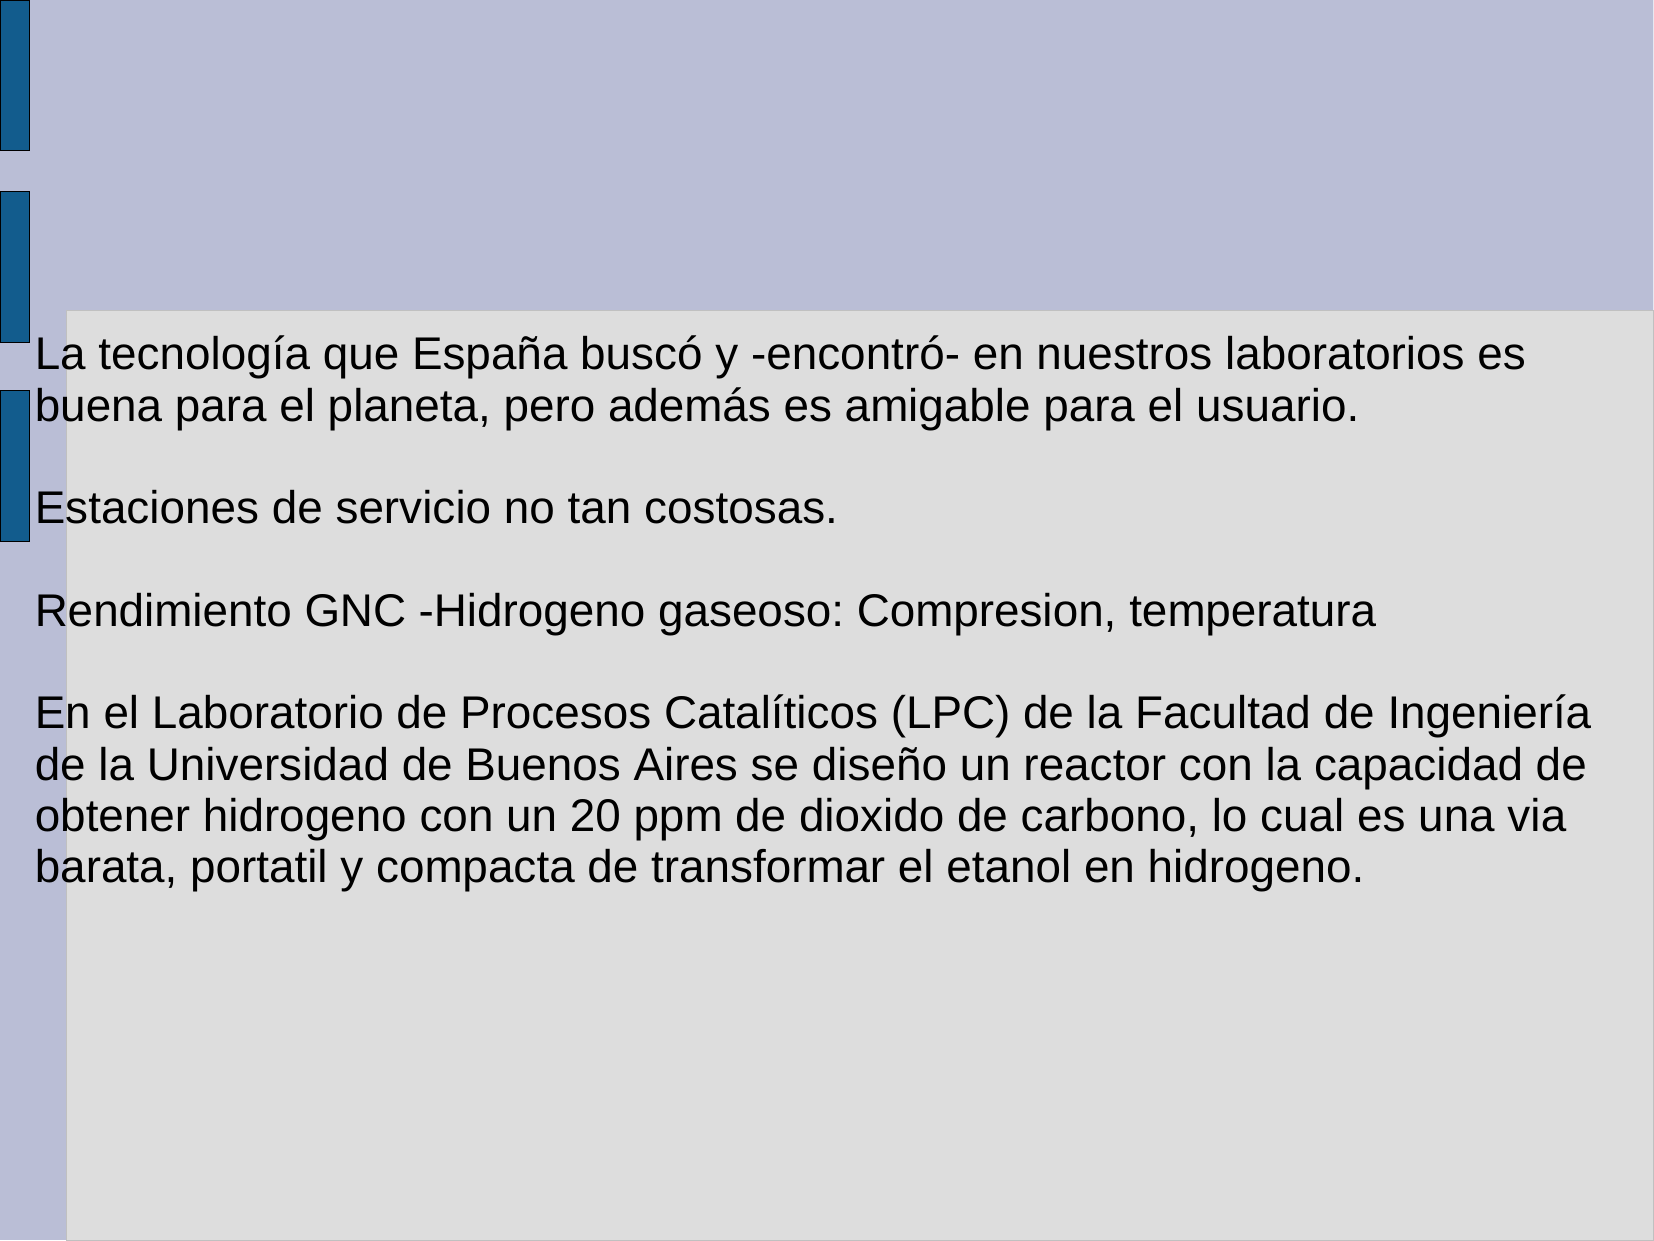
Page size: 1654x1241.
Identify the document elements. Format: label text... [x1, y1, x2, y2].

subtitle La tecnología que España buscó y -encontró- en nuestros laboratorios es buena para el planeta, pero además es amigable para el usuario. Estaciones de servicio no tan costosas. Rendimiento GNC -Hidrogeno gaseoso: Compresion, temperatura En el Laboratorio de Procesos Catalíticos (LPC) de la Facultad de Ingeniería de la Universidad de Buenos Aires se diseño un reactor con la capacidad de obtener hidrogeno con un 20 ppm de dioxido de carbono, lo cual es una via barata, portatil y compacta de transformar el etanol en hidrogeno. [34, 118, 1654, 1103]
